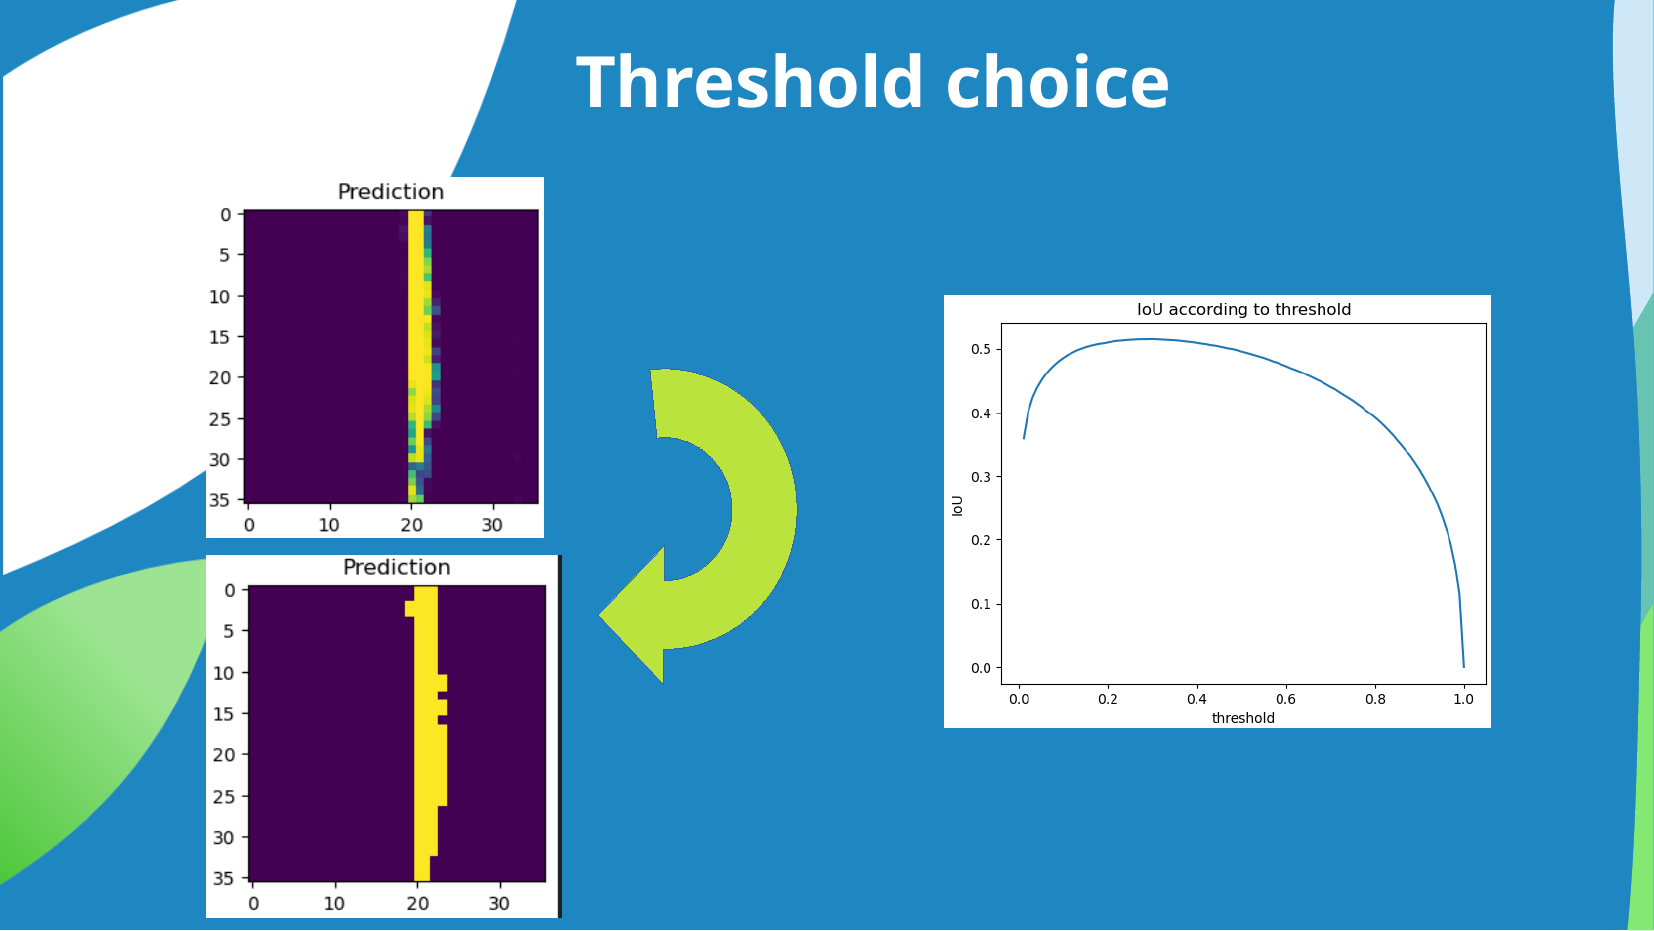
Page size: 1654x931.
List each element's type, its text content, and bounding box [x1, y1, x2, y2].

picture [944, 295, 1491, 729]
text_box Threshold choice [560, 29, 1536, 130]
picture [0, 0, 562, 918]
text_box [598, 368, 798, 685]
